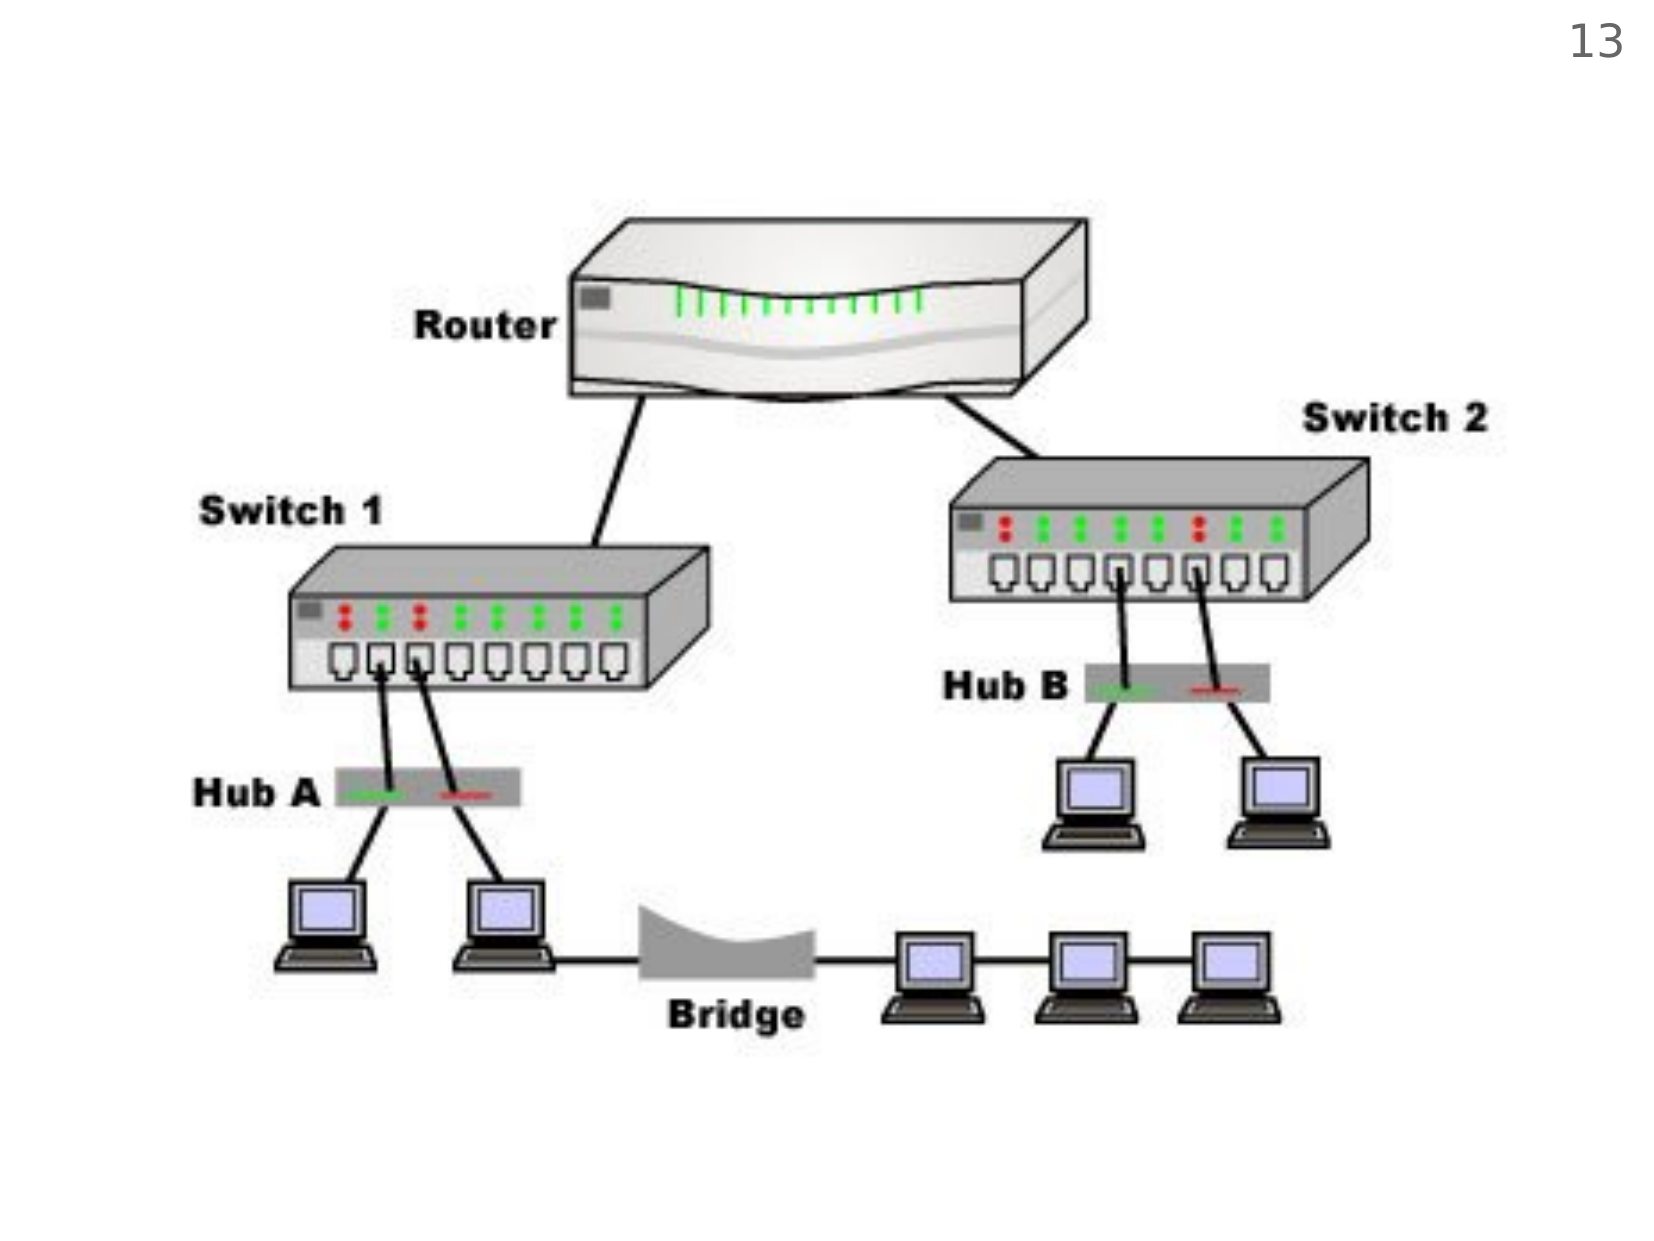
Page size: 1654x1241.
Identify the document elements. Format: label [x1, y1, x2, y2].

picture [118, 147, 1561, 1123]
